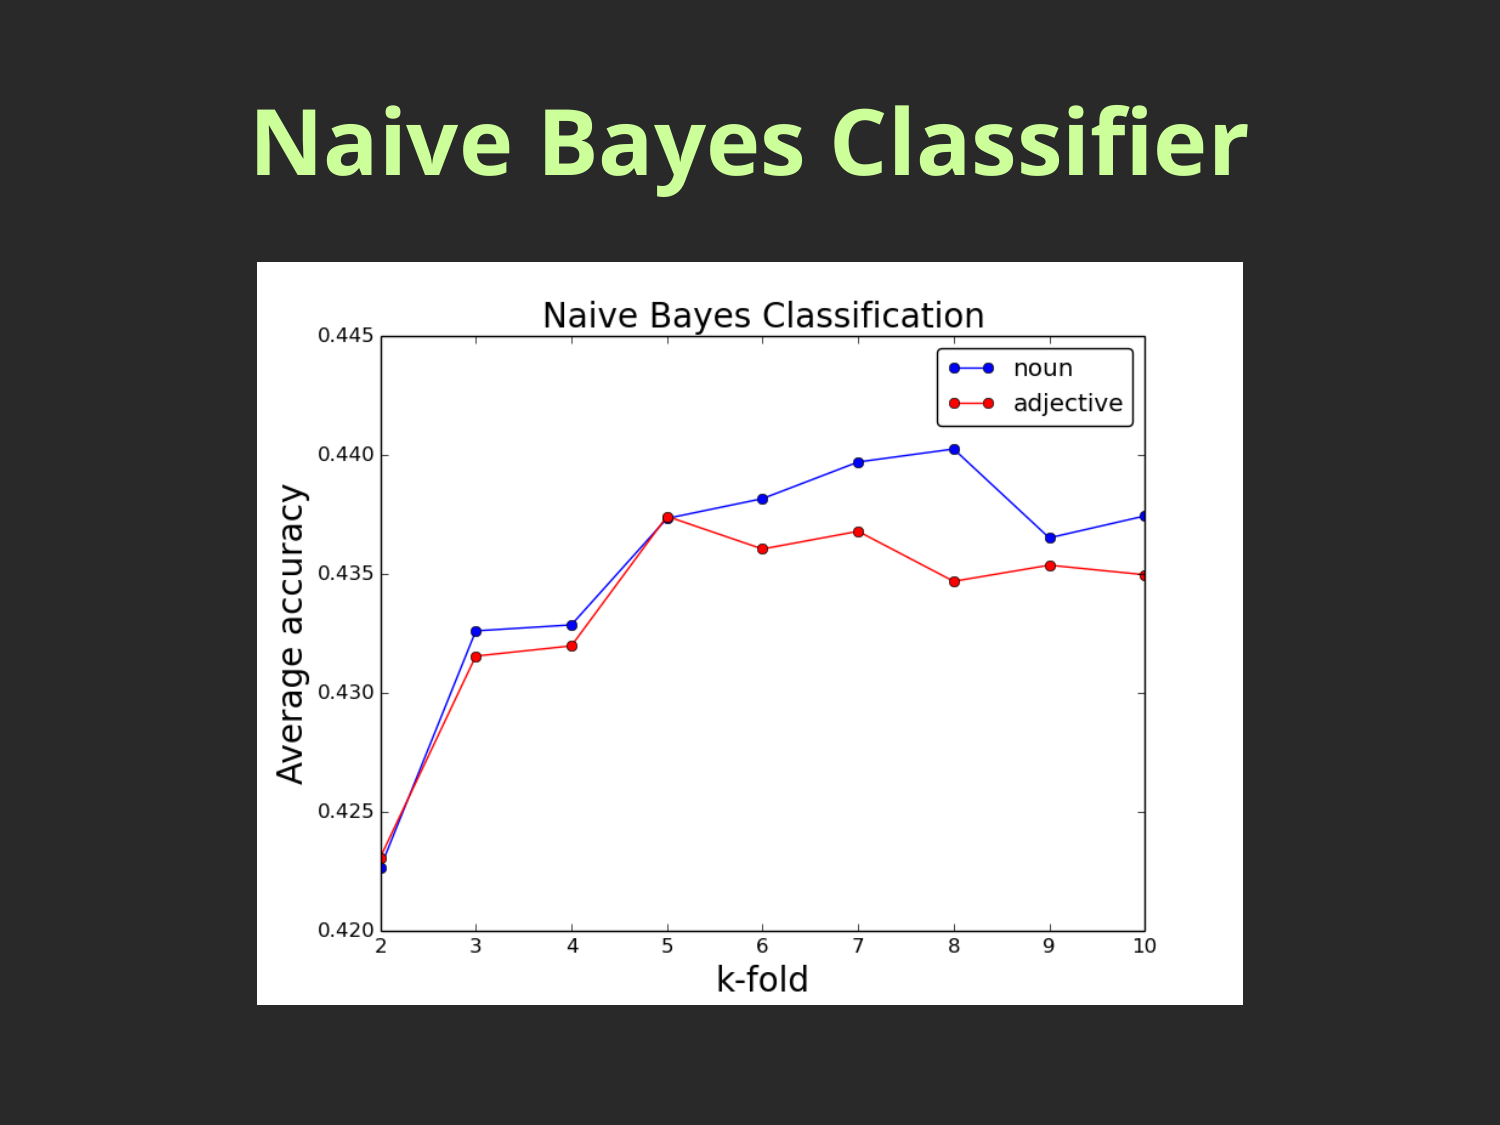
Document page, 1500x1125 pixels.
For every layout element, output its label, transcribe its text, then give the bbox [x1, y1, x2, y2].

title Naive Bayes Classifier [75, 45, 1426, 233]
picture [257, 262, 1243, 1005]
